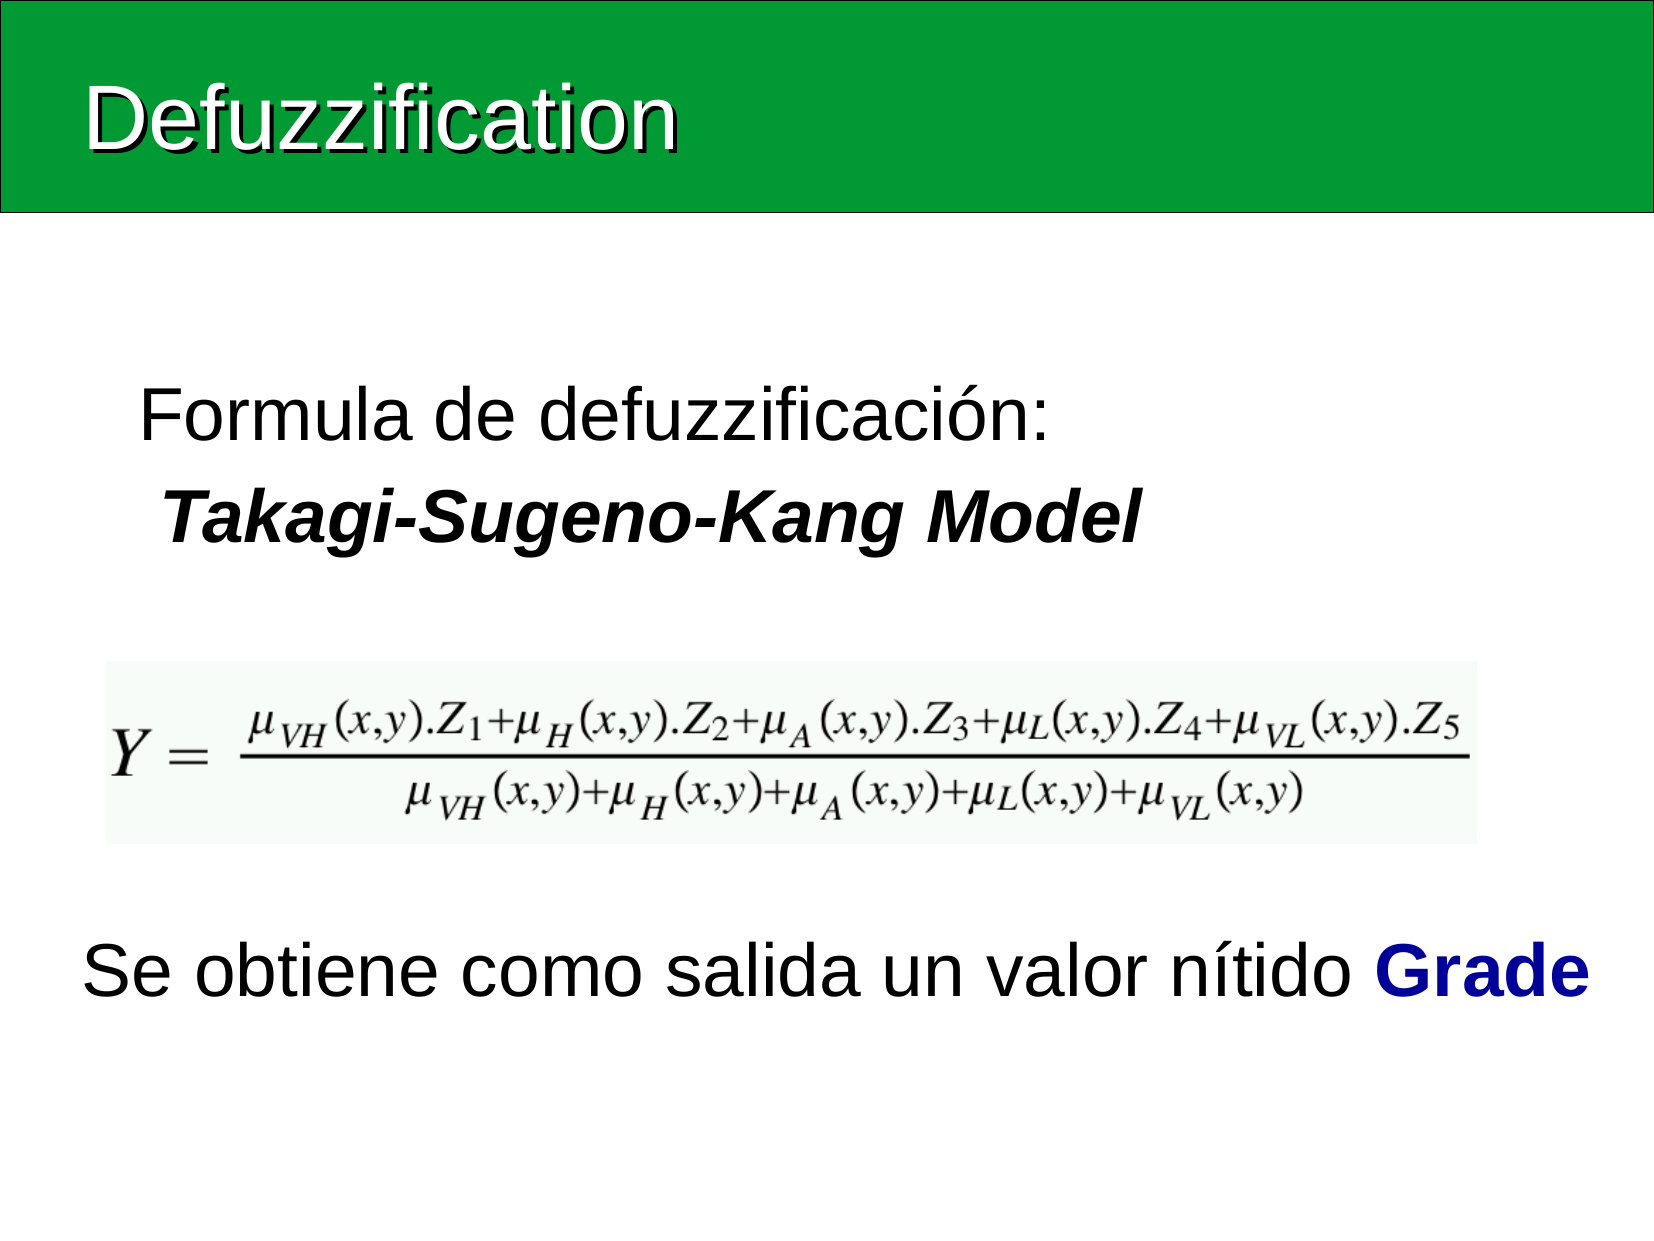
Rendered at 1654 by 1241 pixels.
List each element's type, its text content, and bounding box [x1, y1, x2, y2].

text_box Formula de defuzzificación: Takagi-Sugeno-Kang Model [88, 281, 1577, 603]
text_box [0, 0, 1654, 213]
title Defuzzification [82, 15, 1607, 221]
text_box Se obtiene como salida un valor nítido Grade [31, 921, 1607, 1122]
picture [106, 661, 1477, 844]
